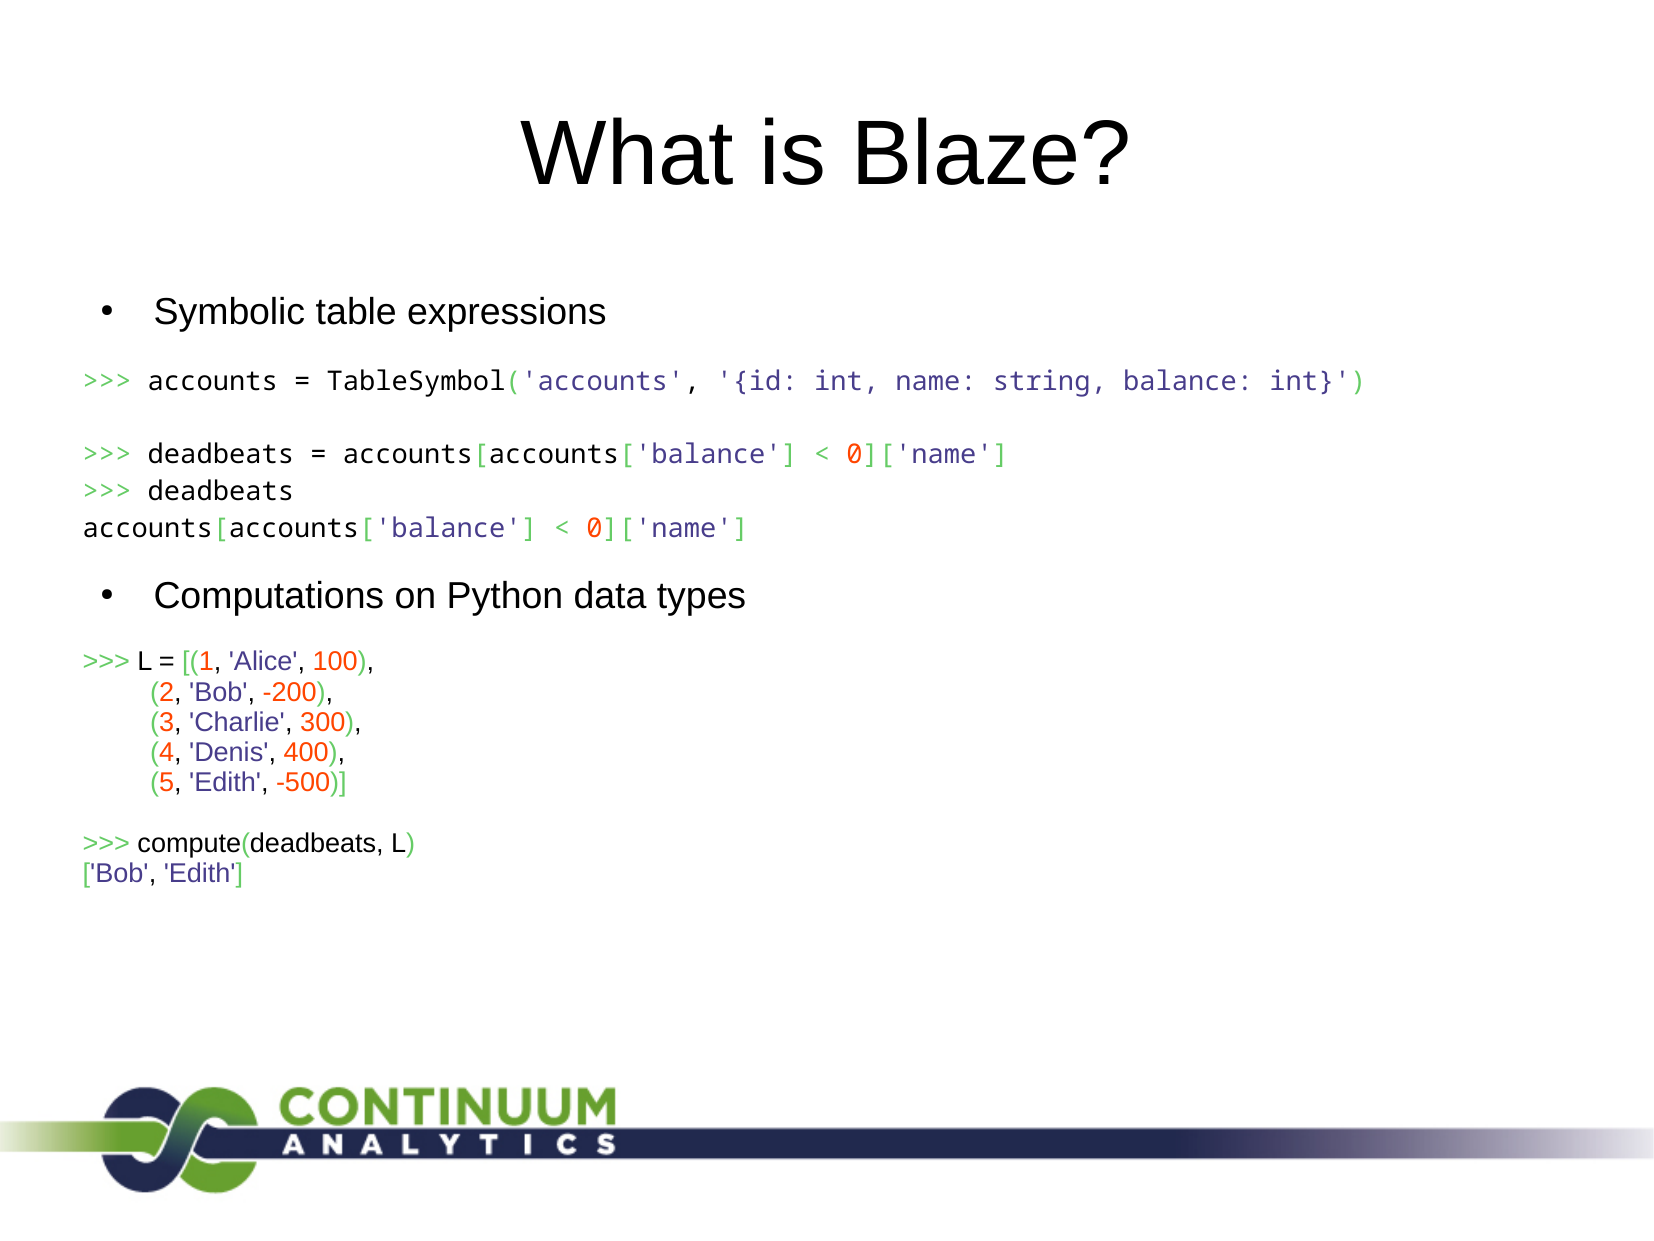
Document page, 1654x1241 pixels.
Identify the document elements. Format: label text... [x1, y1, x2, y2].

title What is Blaze? [82, 49, 1571, 257]
list Symbolic table expressions >>> accounts = TableSymbol('accounts', '{id: int, name: string, balance: int}') >>> deadbeats = accounts[accounts['balance'] < 0]['name'] >>> deadbeats accounts[accounts['balance'] < 0]['name'] Computations on Python data types >>> L = [(1, 'Alice', 100), (2, 'Bob', -200), (3, 'Charlie', 300), (4, 'Denis', 400), (5, 'Edith', -500)] >>> compute(deadbeats, L) ['Bob', 'Edith'] [82, 290, 1571, 1010]
